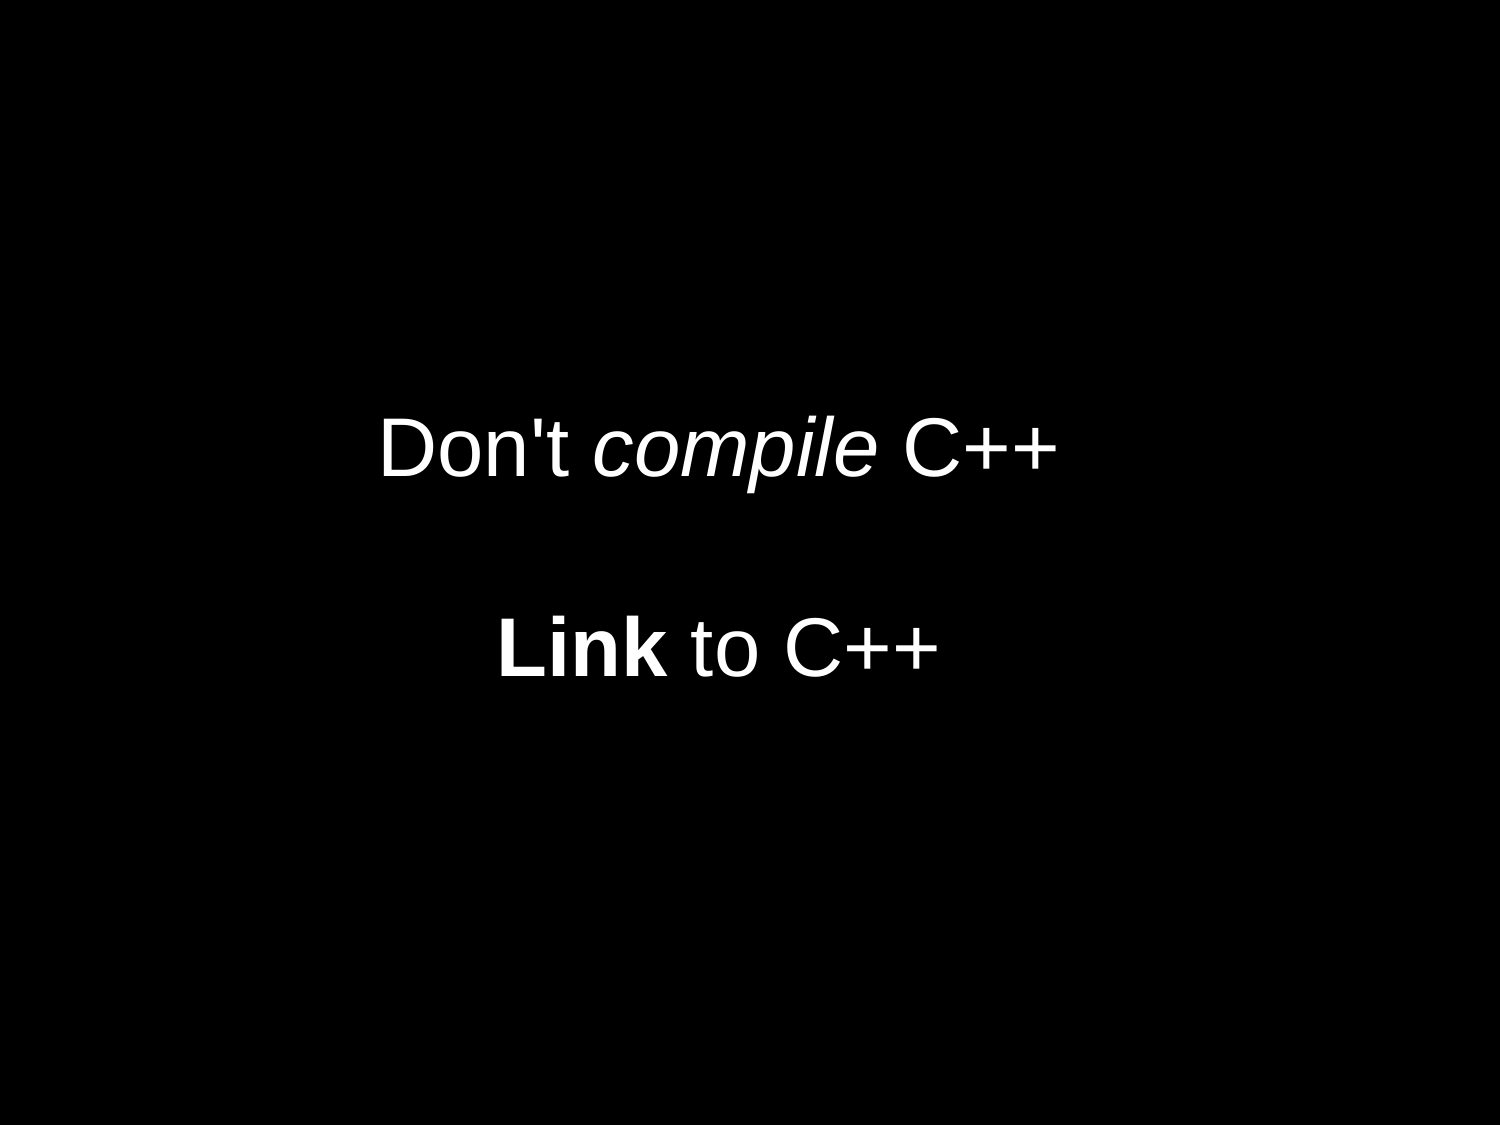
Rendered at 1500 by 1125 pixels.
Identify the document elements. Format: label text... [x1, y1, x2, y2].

title Don't compile C++ Link to C++ [43, 366, 1394, 721]
